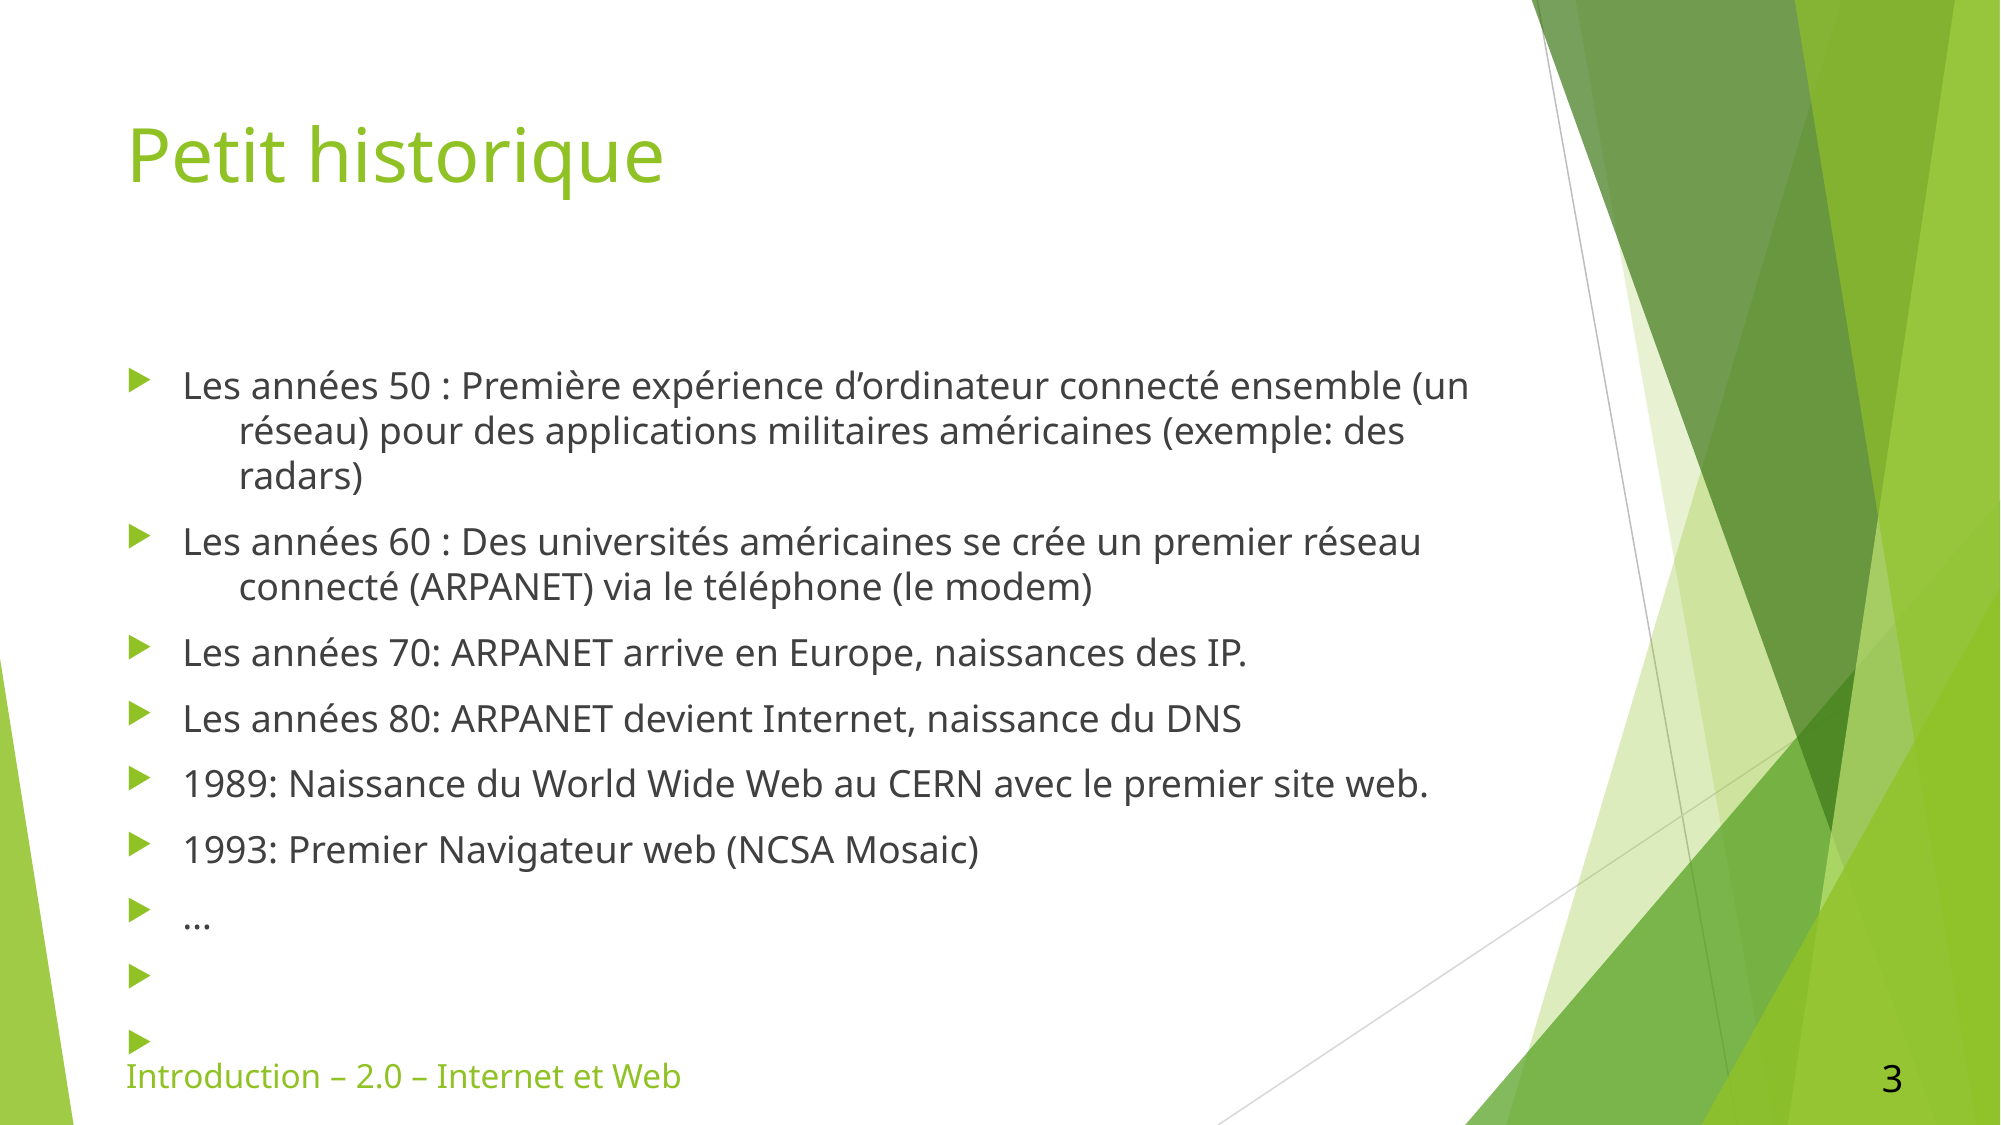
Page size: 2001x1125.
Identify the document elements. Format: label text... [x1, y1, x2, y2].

text_box [1866, 1047, 1979, 1108]
list Les années 50 : Première expérience d’ordinateur connecté ensemble (un réseau) pour des applications militaires américaines (exemple: des radars) Les années 60 : Des universités américaines se crée un premier réseau connecté (ARPANET) via le téléphone (le modem) Les années 70: ARPANET arrive en Europe, naissances des IP. Les années 80: ARPANET devient Internet, naissance du DNS 1989: Naissance du World Wide Web au CERN avec le premier site web. 1993: Premier Navigateur web (NCSA Mosaic) … [111, 354, 1522, 992]
title Petit historique [111, 99, 1522, 317]
text_box Introduction – 2.0 – Internet et Web [111, 1047, 1094, 1109]
